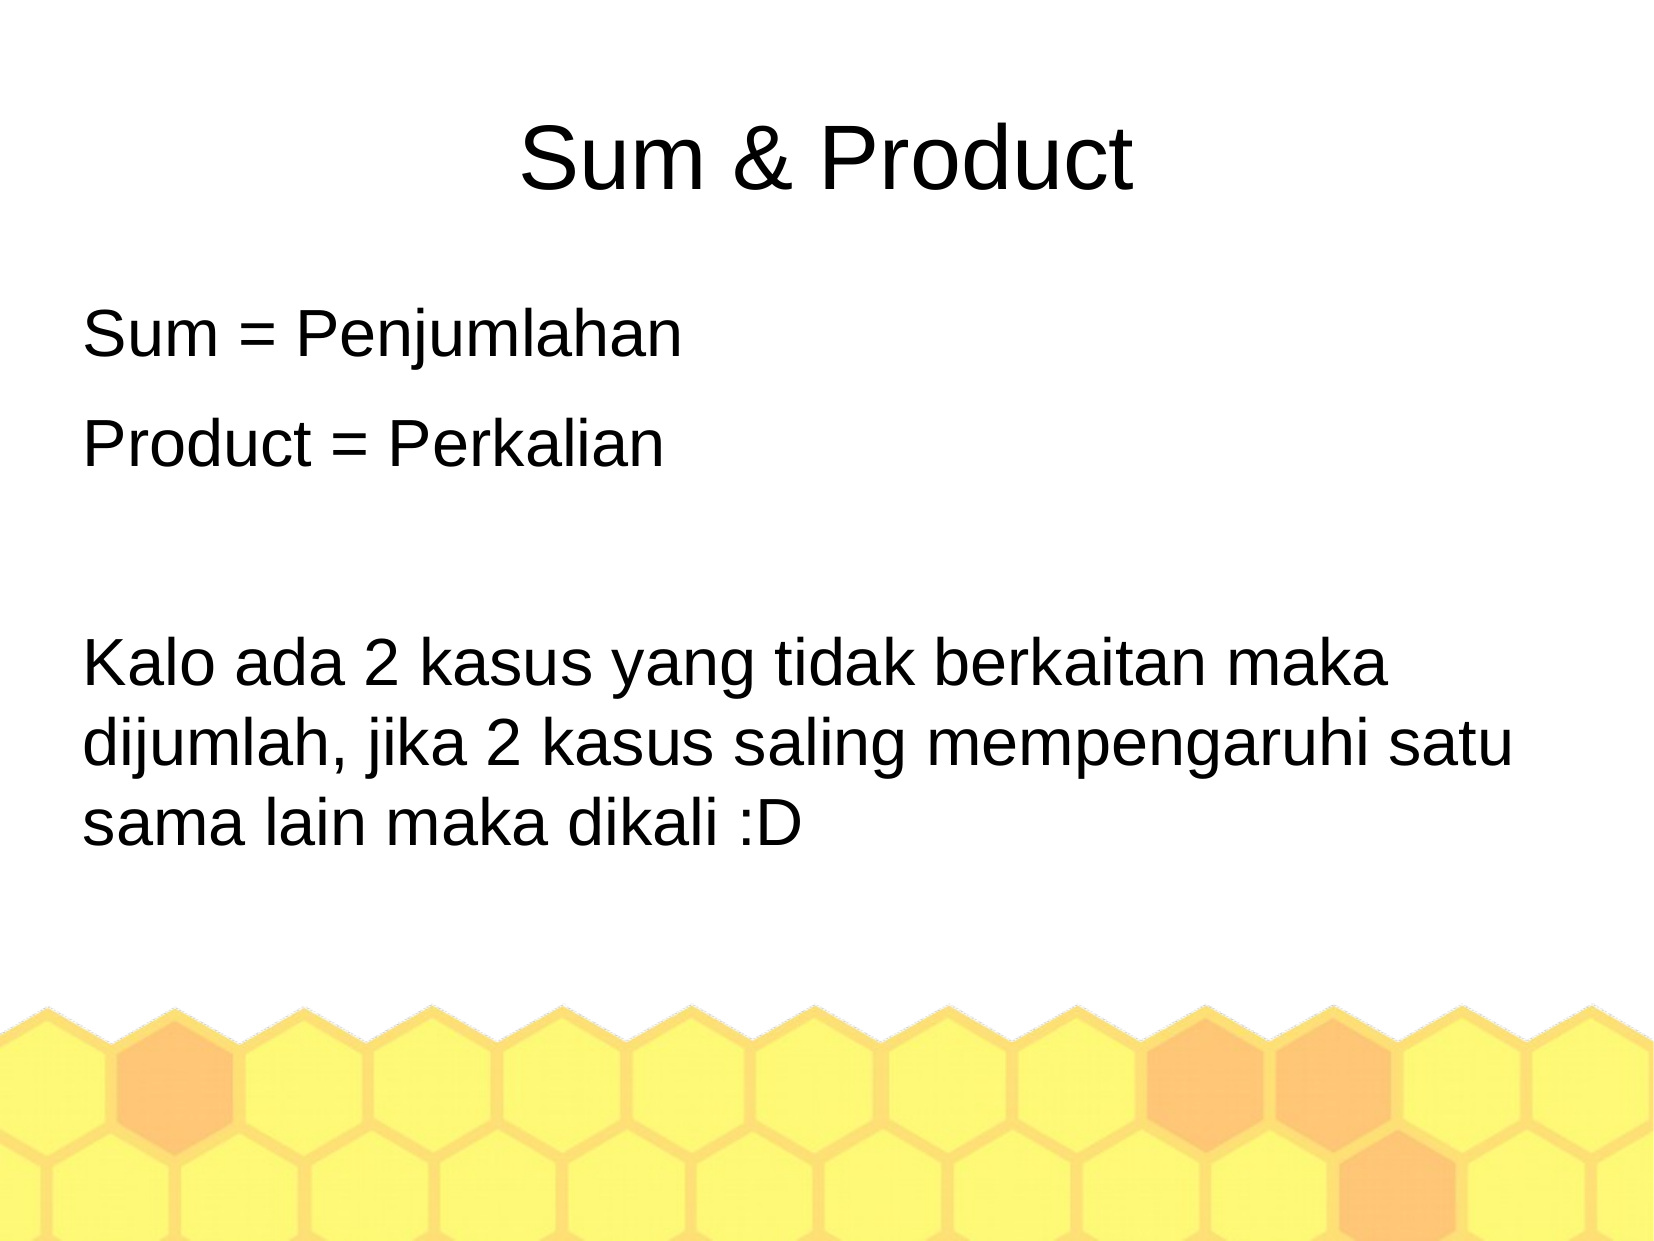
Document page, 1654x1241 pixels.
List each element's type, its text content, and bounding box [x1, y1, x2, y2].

list Sum = Penjumlahan Product = Perkalian Kalo ada 2 kasus yang tidak berkaitan maka dijumlah, jika 2 kasus saling mempengaruhi satu sama lain maka dikali :D [82, 290, 1571, 1010]
title Sum & Product [82, 49, 1571, 257]
